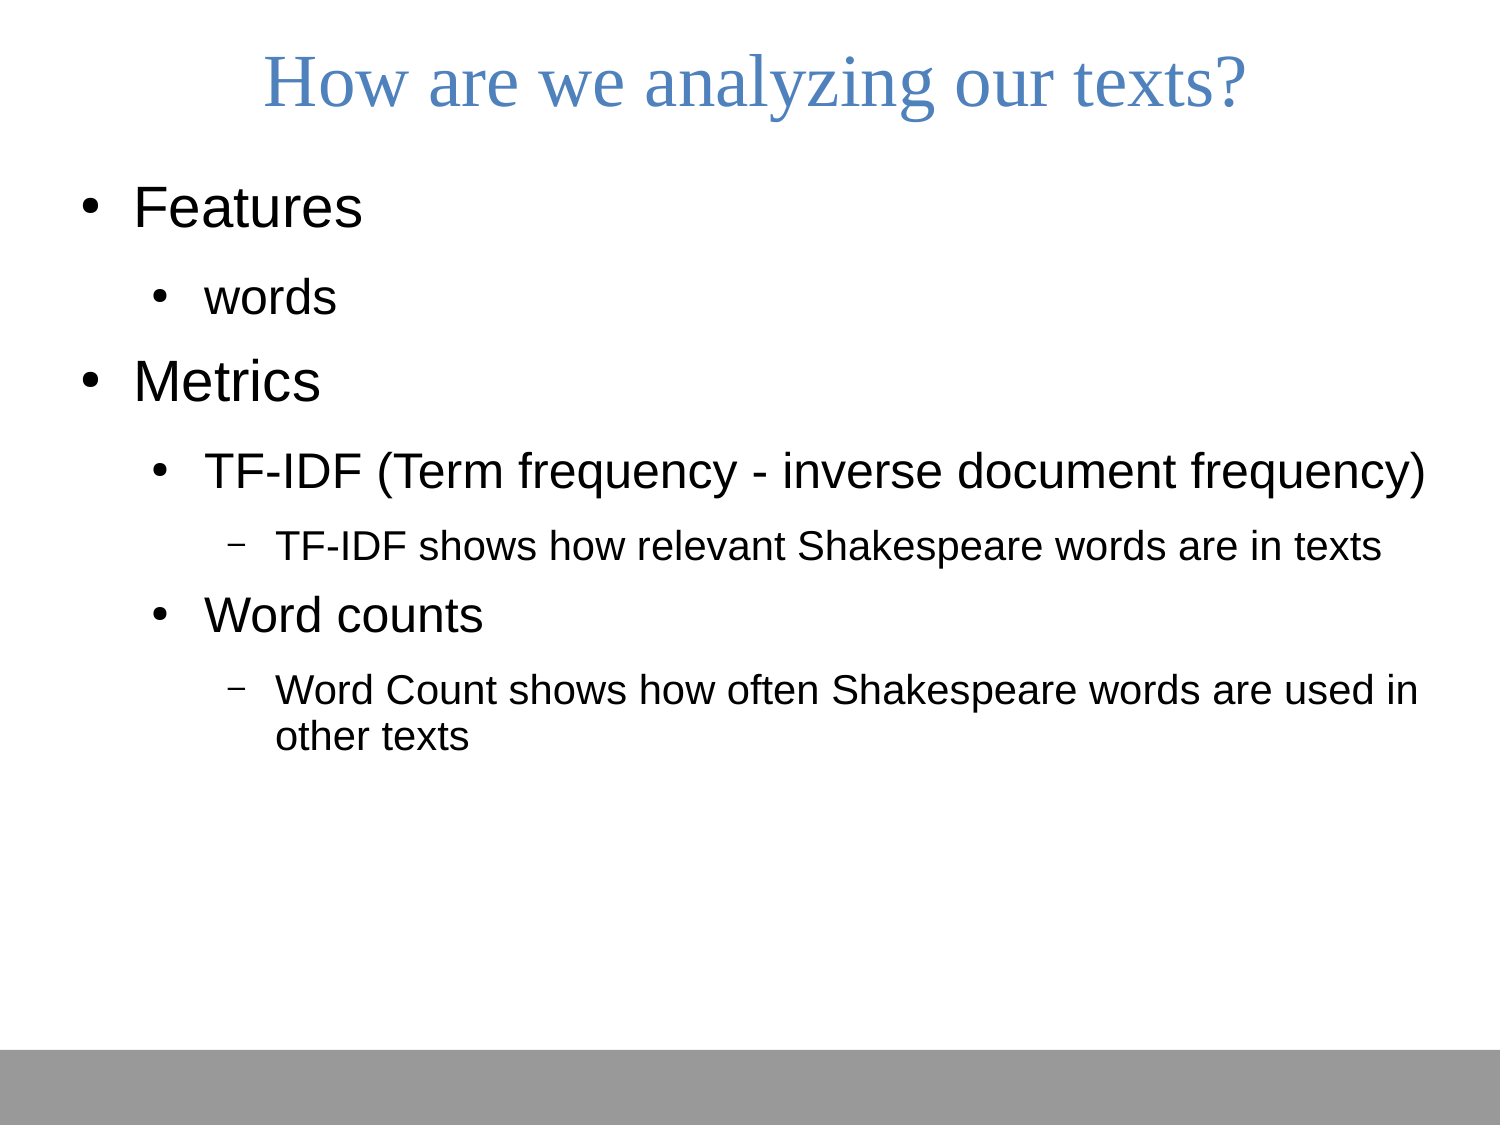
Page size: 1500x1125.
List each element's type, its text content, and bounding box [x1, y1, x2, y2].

title How are we analyzing our texts? [62, 12, 1450, 150]
list Features words Metrics TF-IDF (Term frequency - inverse document frequency) TF-IDF shows how relevant Shakespeare words are in texts Word counts Word Count shows how often Shakespeare words are used in other texts [62, 174, 1450, 1025]
